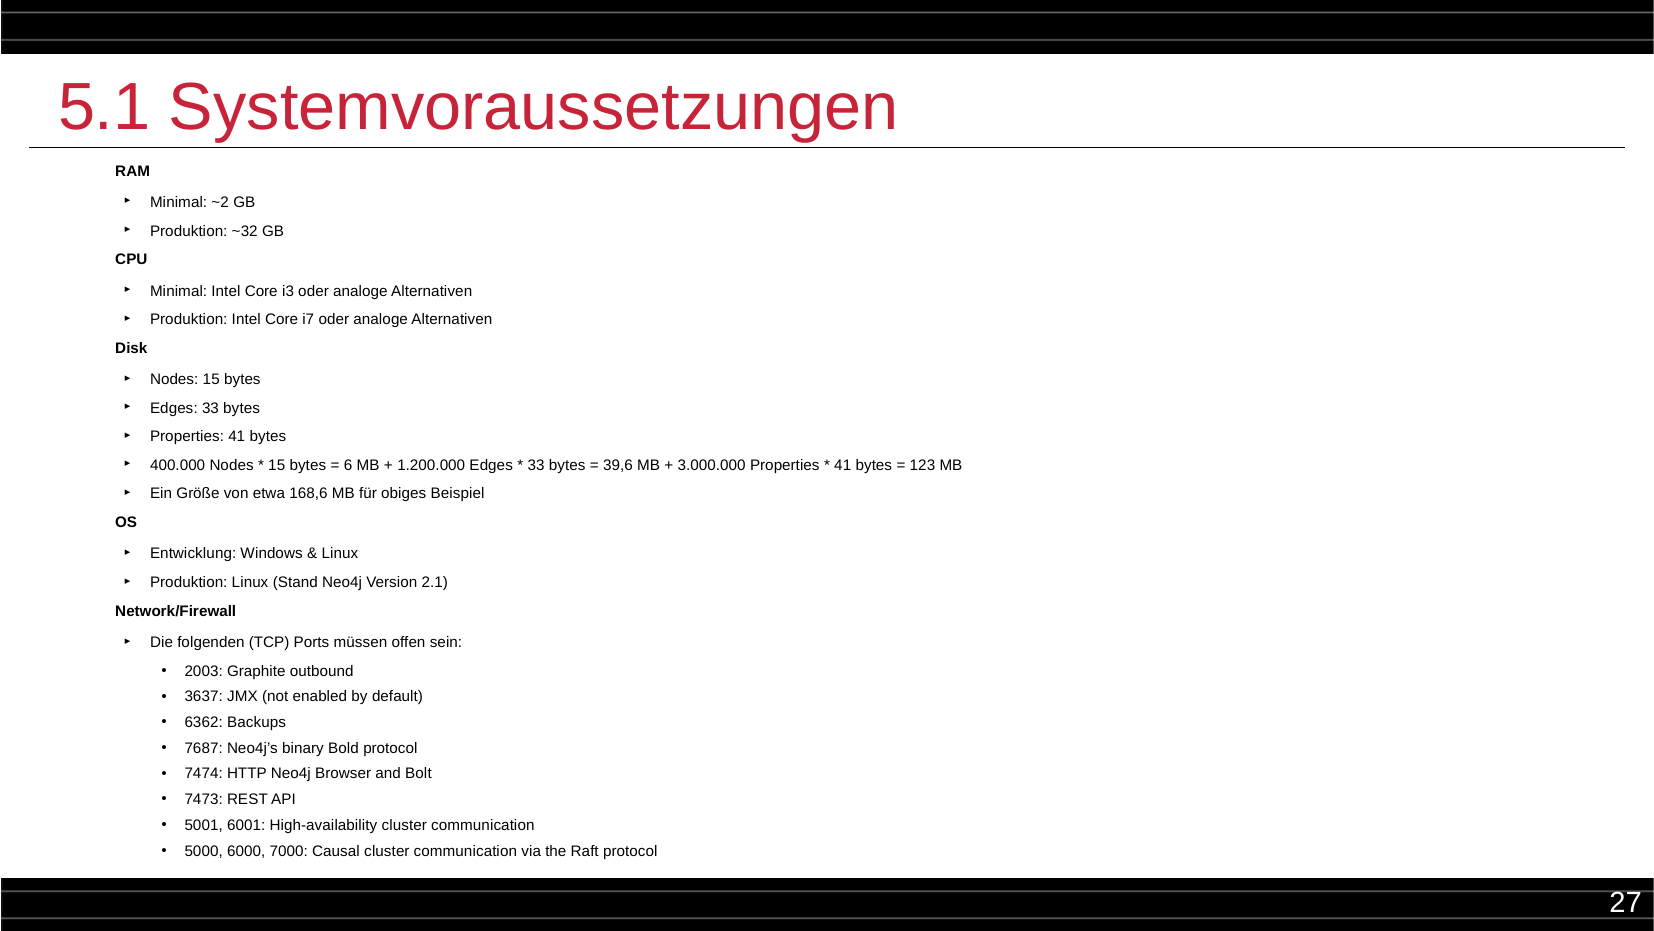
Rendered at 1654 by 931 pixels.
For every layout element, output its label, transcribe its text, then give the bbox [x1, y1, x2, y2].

list RAM Minimal: ~2 GB Produktion: ~32 GB CPU Minimal: Intel Core i3 oder analoge Alternativen Produktion: Intel Core i7 oder analoge Alternativen Disk Nodes: 15 bytes Edges: 33 bytes Properties: 41 bytes 400.000 Nodes * 15 bytes = 6 MB + 1.200.000 Edges * 33 bytes = 39,6 MB + 3.000.000 Properties * 41 bytes = 123 MB Ein Größe von etwa 168,6 MB für obiges Beispiel OS Entwicklung: Windows & Linux Produktion: Linux (Stand Neo4j Version 2.1) Network/Firewall Die folgenden (TCP) Ports müssen offen sein: 2003: Graphite outbound 3637: JMX (not enabled by default) 6362: Backups 7687: Neo4j’s binary Bold protocol 7474: HTTP Neo4j Browser and Bolt 7473: REST API 5001, 6001: High-availability cluster communication 5000, 6000, 7000: Causal cluster communication via the Raft protocol [80, 162, 1569, 869]
title 5.1 Systemvoraussetzungen [58, 63, 1547, 149]
picture [1, 0, 1654, 54]
picture [1, 878, 1654, 931]
